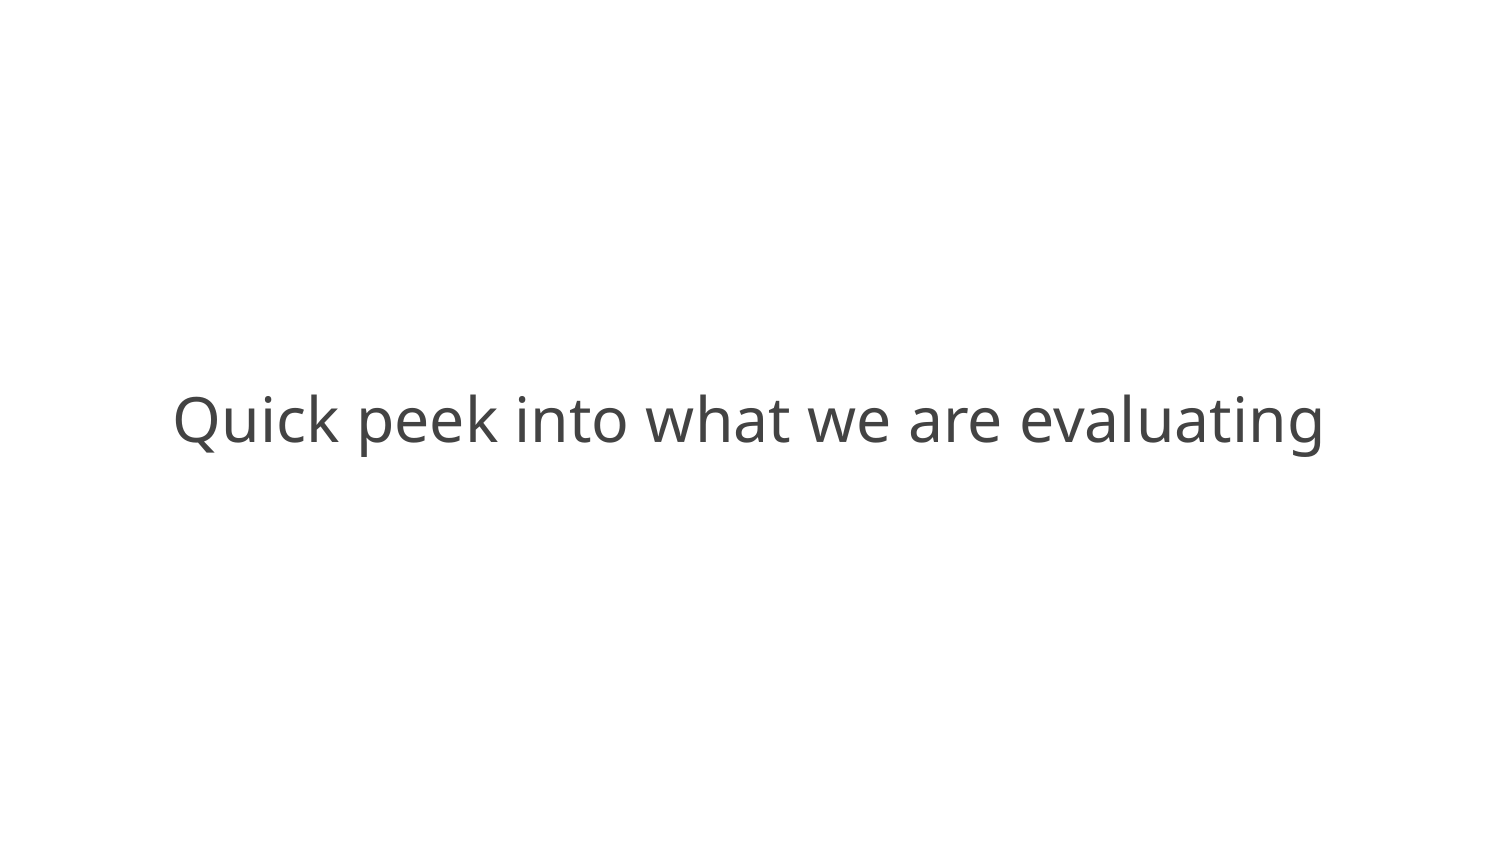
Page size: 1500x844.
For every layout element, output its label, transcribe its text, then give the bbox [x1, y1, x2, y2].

text_box Quick peek into what we are evaluating [0, 365, 1500, 479]
